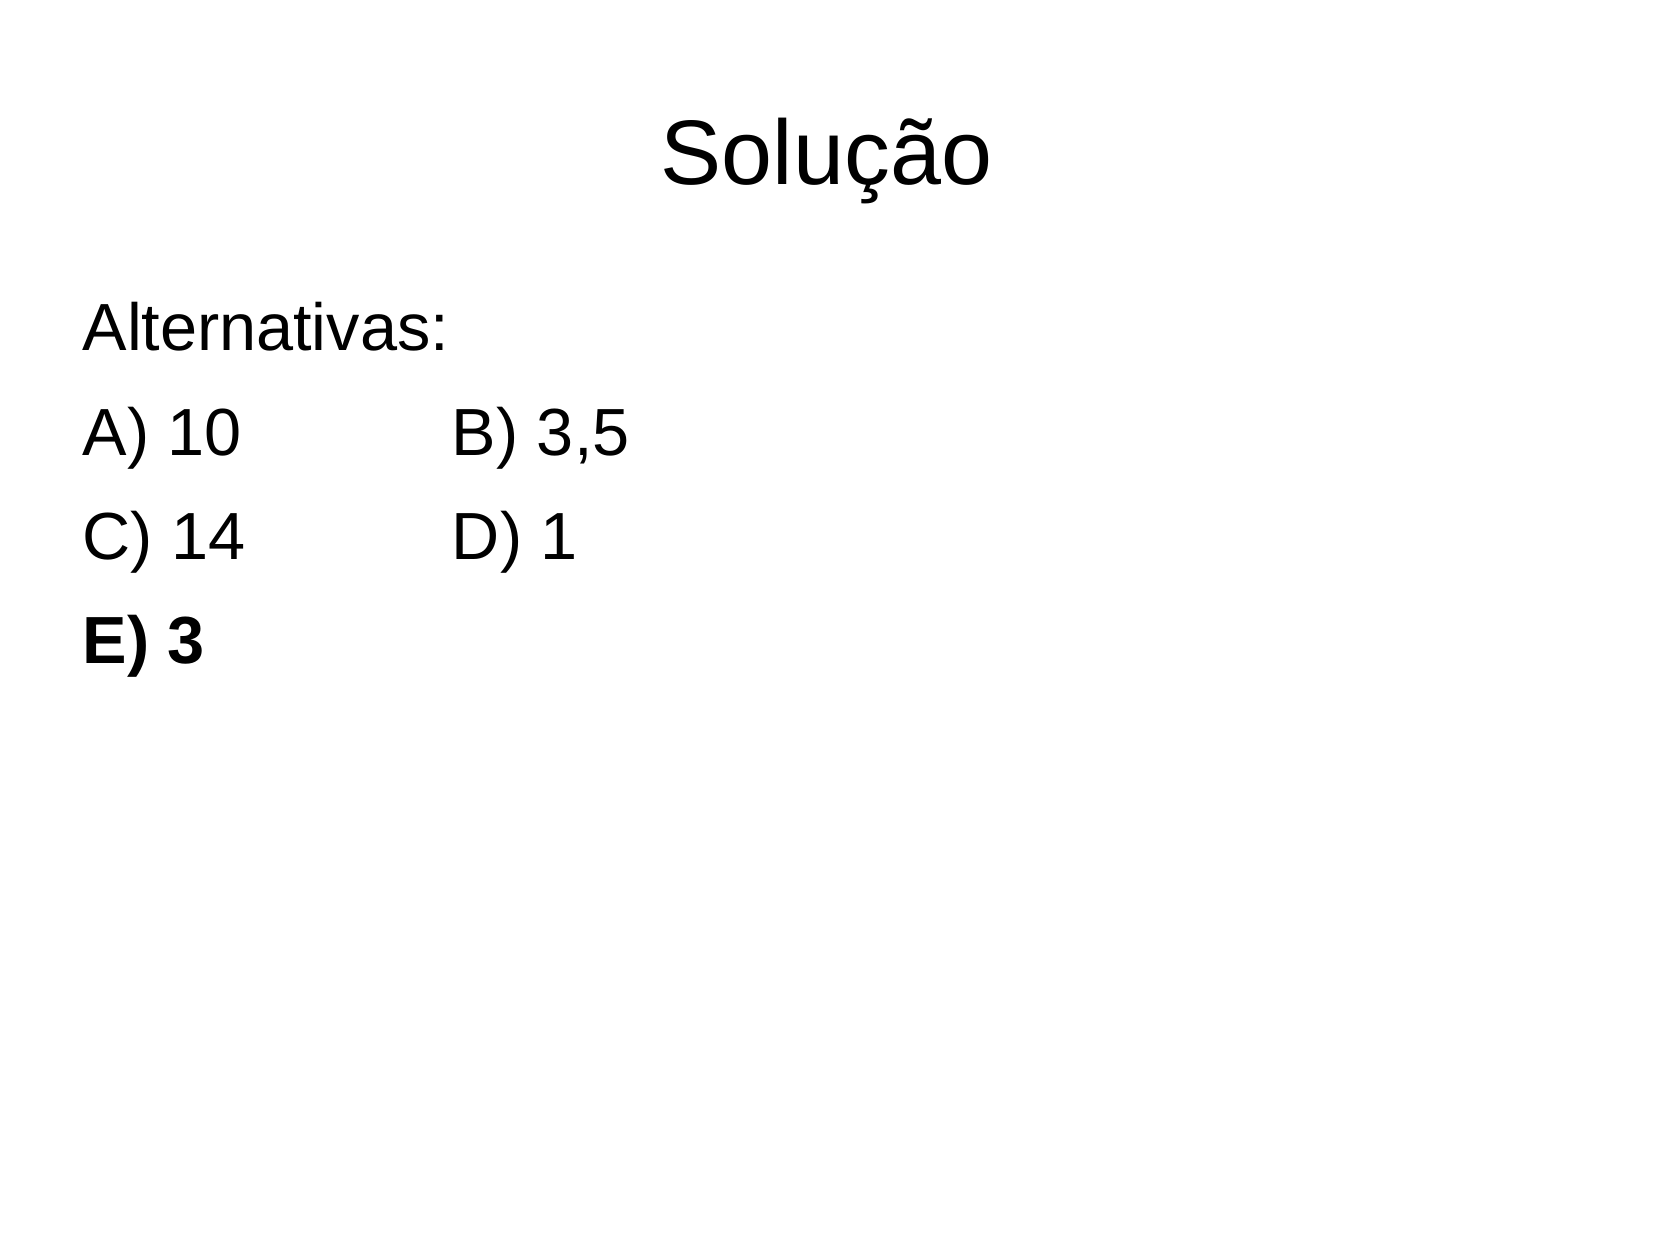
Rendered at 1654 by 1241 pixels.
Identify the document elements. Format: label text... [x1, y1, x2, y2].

title Solução [82, 49, 1571, 257]
list Alternativas: A) 10 B) 3,5 C) 14 D) 1 E) 3 [82, 290, 1571, 1109]
